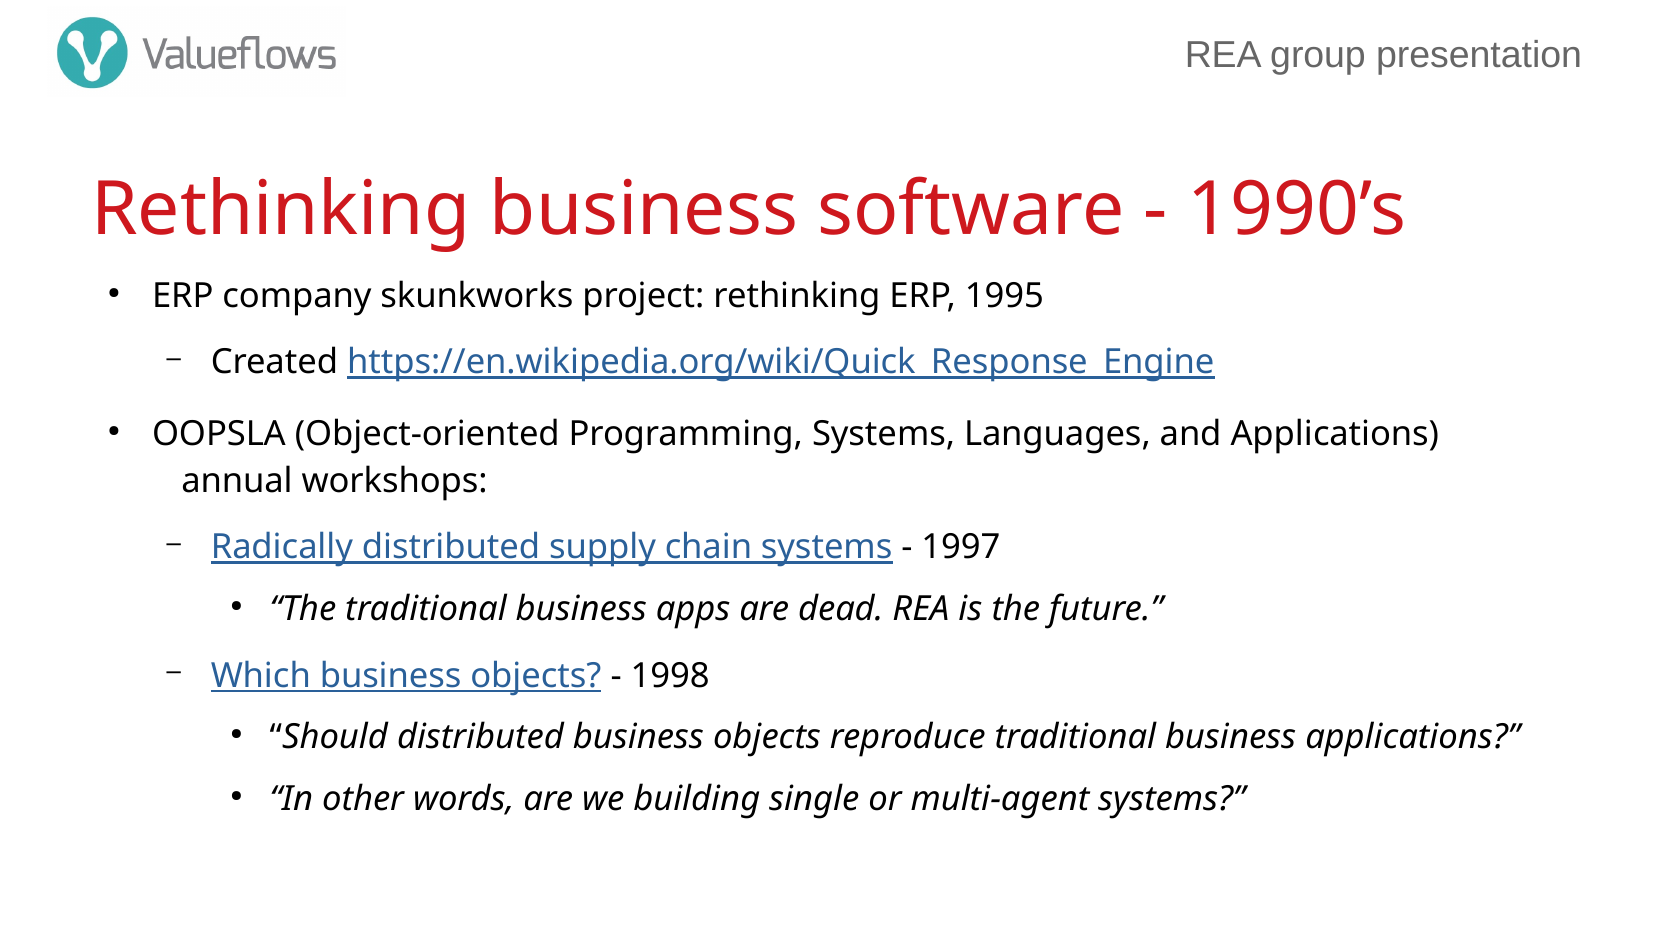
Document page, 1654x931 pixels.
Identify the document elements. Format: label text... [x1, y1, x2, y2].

text_box Rethinking business software - 1990’s [76, 147, 1531, 256]
list ERP company skunkworks project: rethinking ERP, 1995 Created https://en.wikipedia.org/wiki/Quick_Response_Engine OOPSLA (Object-oriented Programming, Systems, Languages, and Applications) annual workshops: Radically distributed supply chain systems - 1997 “The traditional business apps are dead. REA is the future.” Which business objects? - 1998 “Should distributed business objects reproduce traditional business applications?” “In other words, are we building single or multi-agent systems?” [93, 270, 1559, 833]
text_box REA group presentation [1170, 26, 1630, 126]
picture [47, 6, 346, 97]
